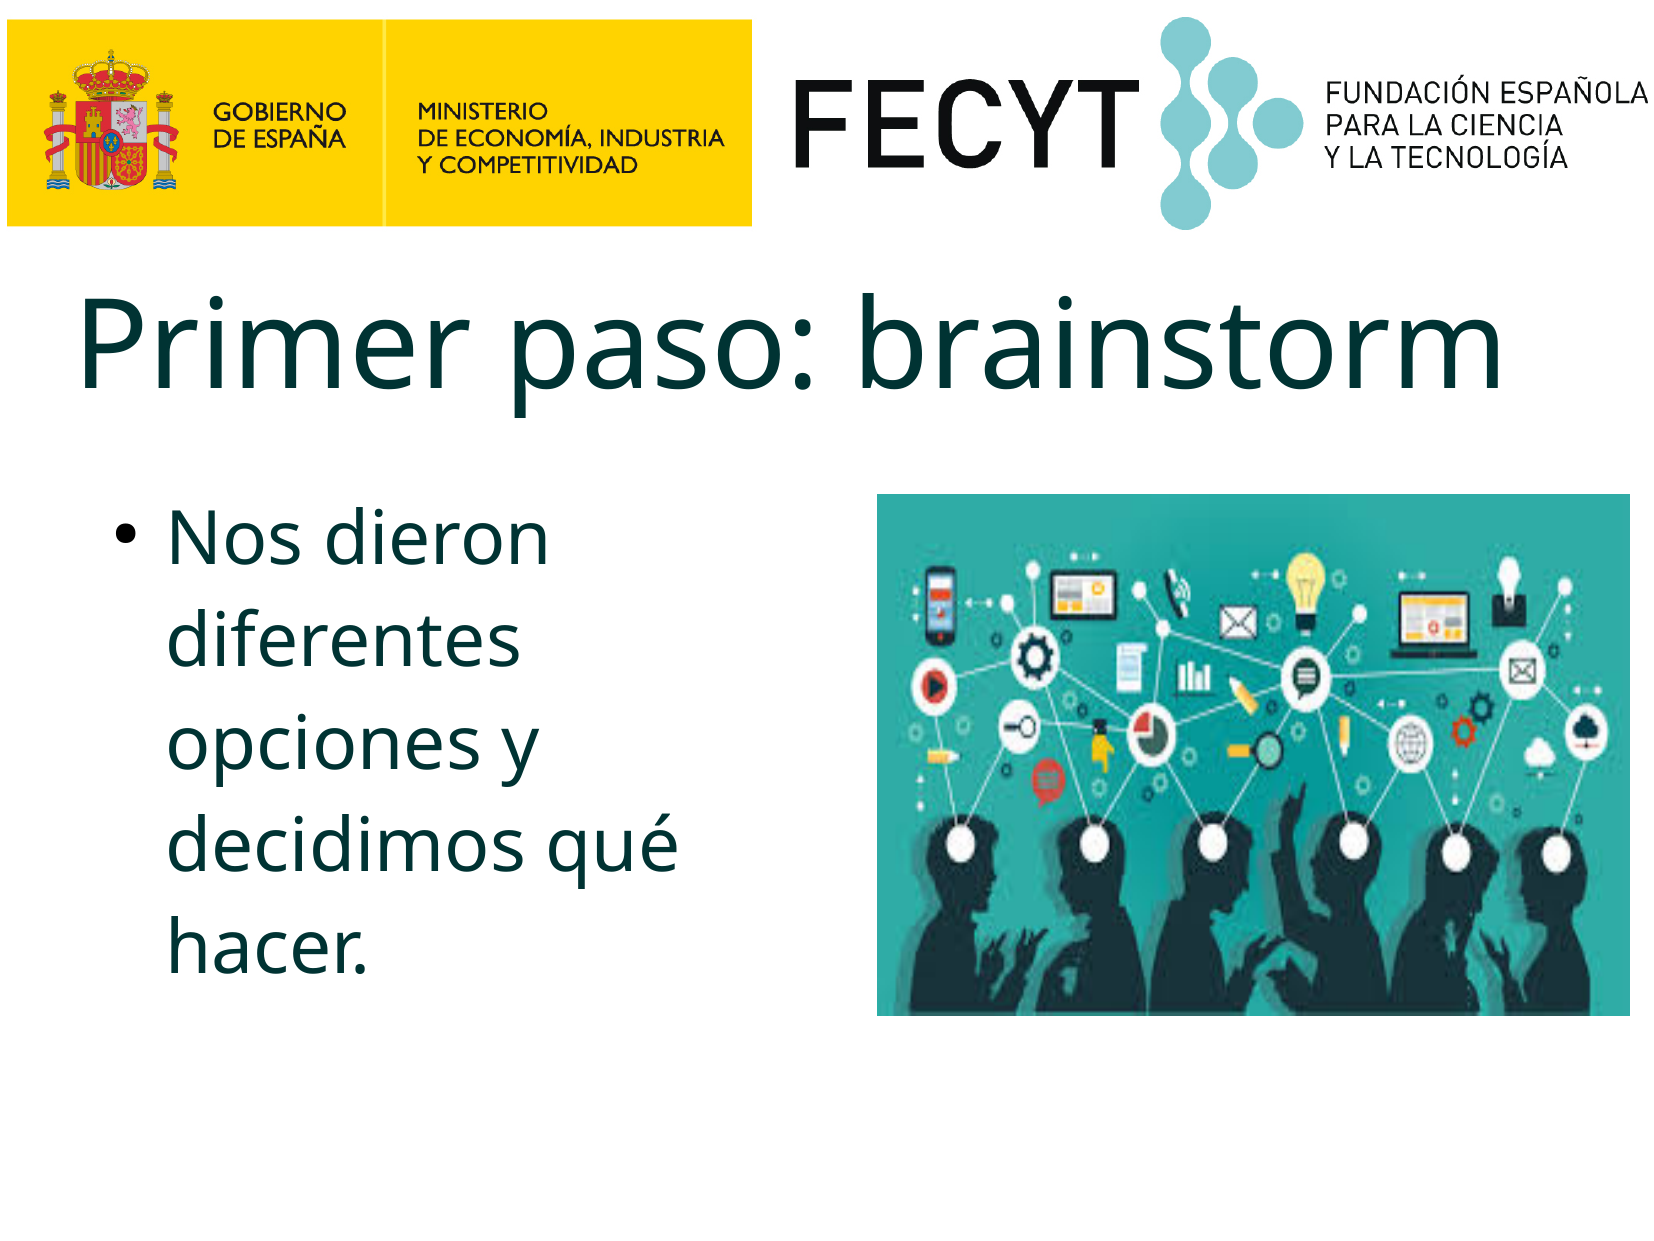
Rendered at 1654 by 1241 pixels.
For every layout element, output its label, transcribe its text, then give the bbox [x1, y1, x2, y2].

picture [877, 494, 1630, 1016]
title Primer paso: brainstorm [47, 237, 1536, 444]
list Nos dieron diferentes opciones y decidimos qué hacer. [94, 484, 851, 1145]
picture [0, 9, 1654, 237]
